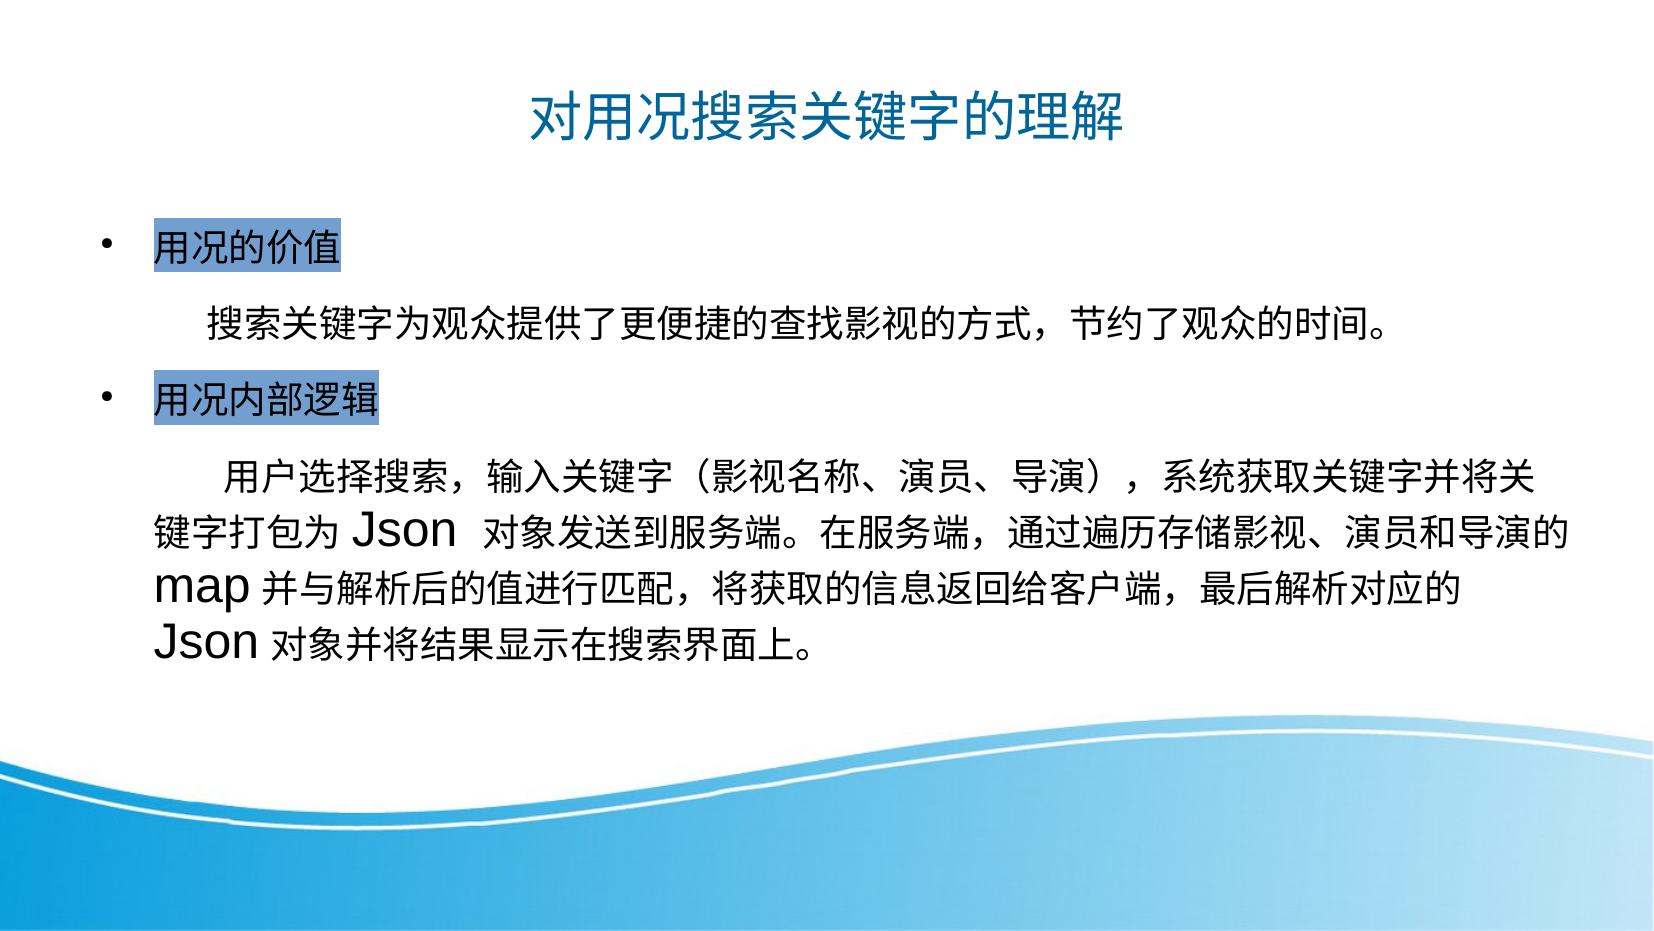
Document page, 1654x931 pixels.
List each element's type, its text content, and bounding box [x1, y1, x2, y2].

list 用况的价值 搜索关键字为观众提供了更便捷的查找影视的方式，节约了观众的时间。 用况内部逻辑 用户选择搜索，输入关键字（影视名称、演员、导演），系统获取关键字并将关键字打包为Json 对象发送到服务端。在服务端，通过遍历存储影视、演员和导演的map并与解析后的值进行匹配，将获取的信息返回给客户端，最后解析对应的Json对象并将结果显示在搜索界面上。 [82, 217, 1571, 758]
picture [0, 714, 1654, 931]
title 对用况搜索关键字的理解 [82, 35, 1571, 191]
